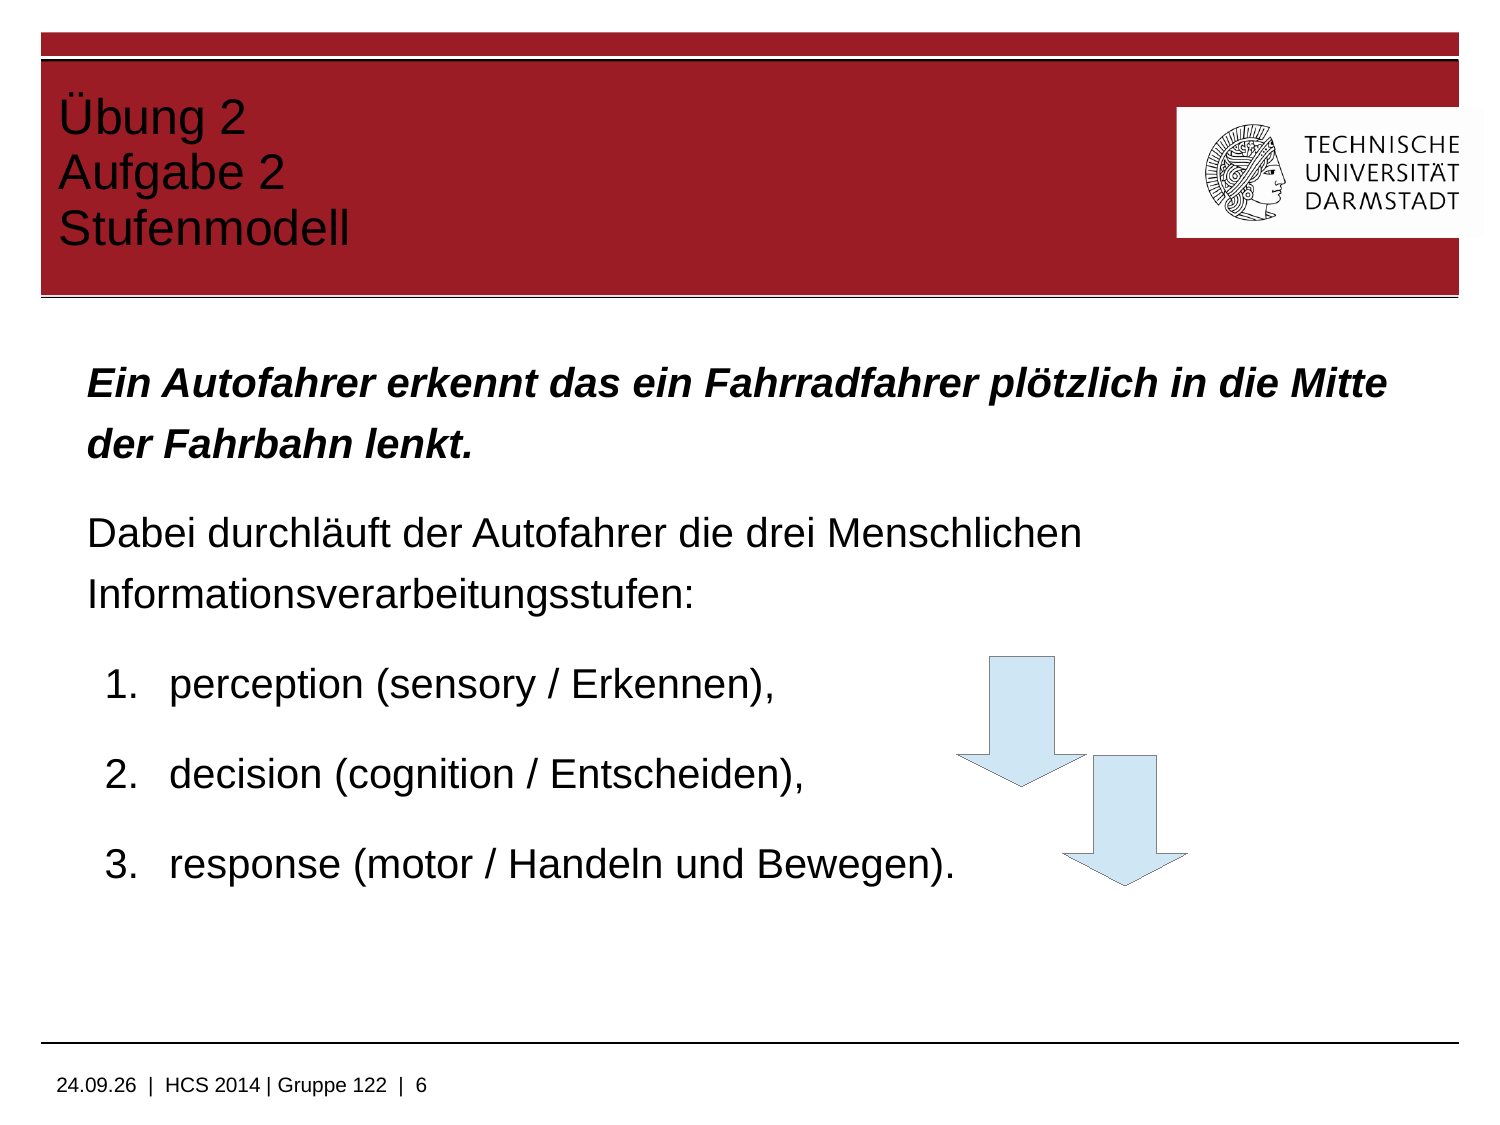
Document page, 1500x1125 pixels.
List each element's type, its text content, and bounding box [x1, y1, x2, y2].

list Ein Autofahrer erkennt das ein Fahrradfahrer plötzlich in die Mitte der Fahrbahn lenkt. Dabei durchläuft der Autofahrer die drei Menschlichen Informationsverarbeitungsstufen: perception (sensory / Erkennen), decision (cognition / Entscheiden), response (motor / Handeln und Bewegen). [86, 345, 1407, 999]
title Übung 2 Aufgabe 2 Stufenmodell [58, 88, 1149, 257]
picture [1176, 107, 1484, 238]
text_box [1062, 755, 1188, 886]
